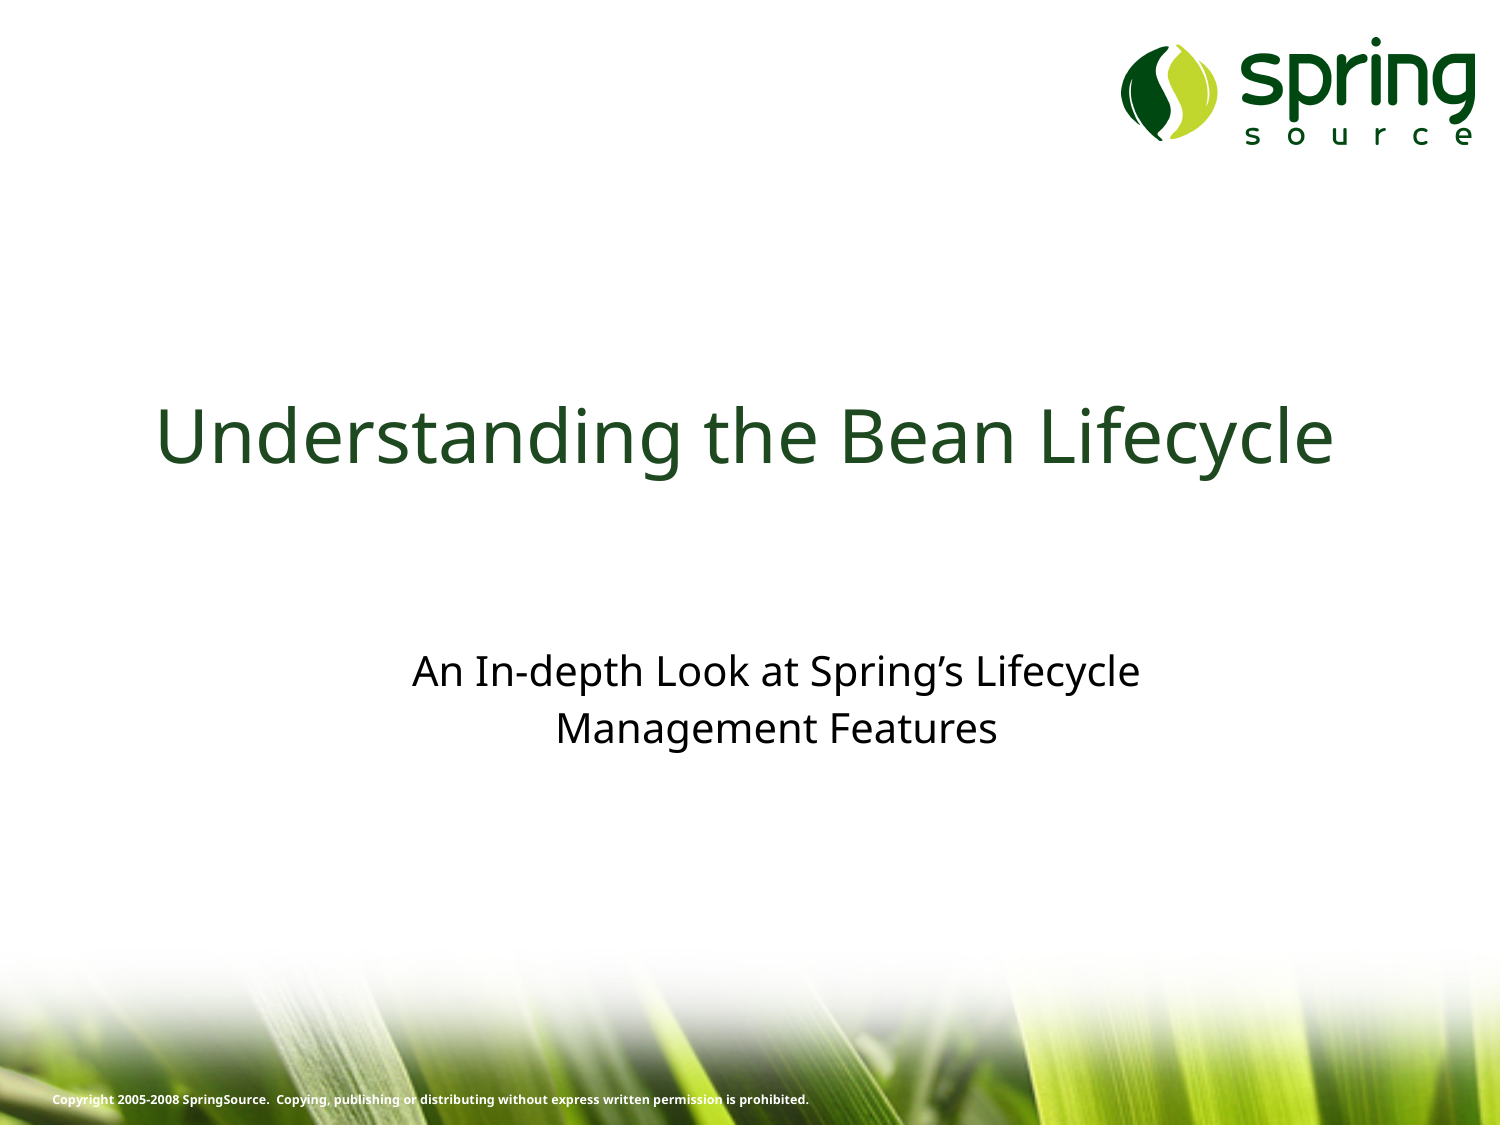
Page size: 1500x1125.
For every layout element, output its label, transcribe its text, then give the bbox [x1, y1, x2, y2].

picture [1121, 37, 1475, 145]
subtitle An In-depth Look at Spring’s Lifecycle Management Features [214, 499, 1265, 788]
picture [0, 944, 1500, 1125]
title Understanding the Bean Lifecycle [107, 335, 1383, 534]
